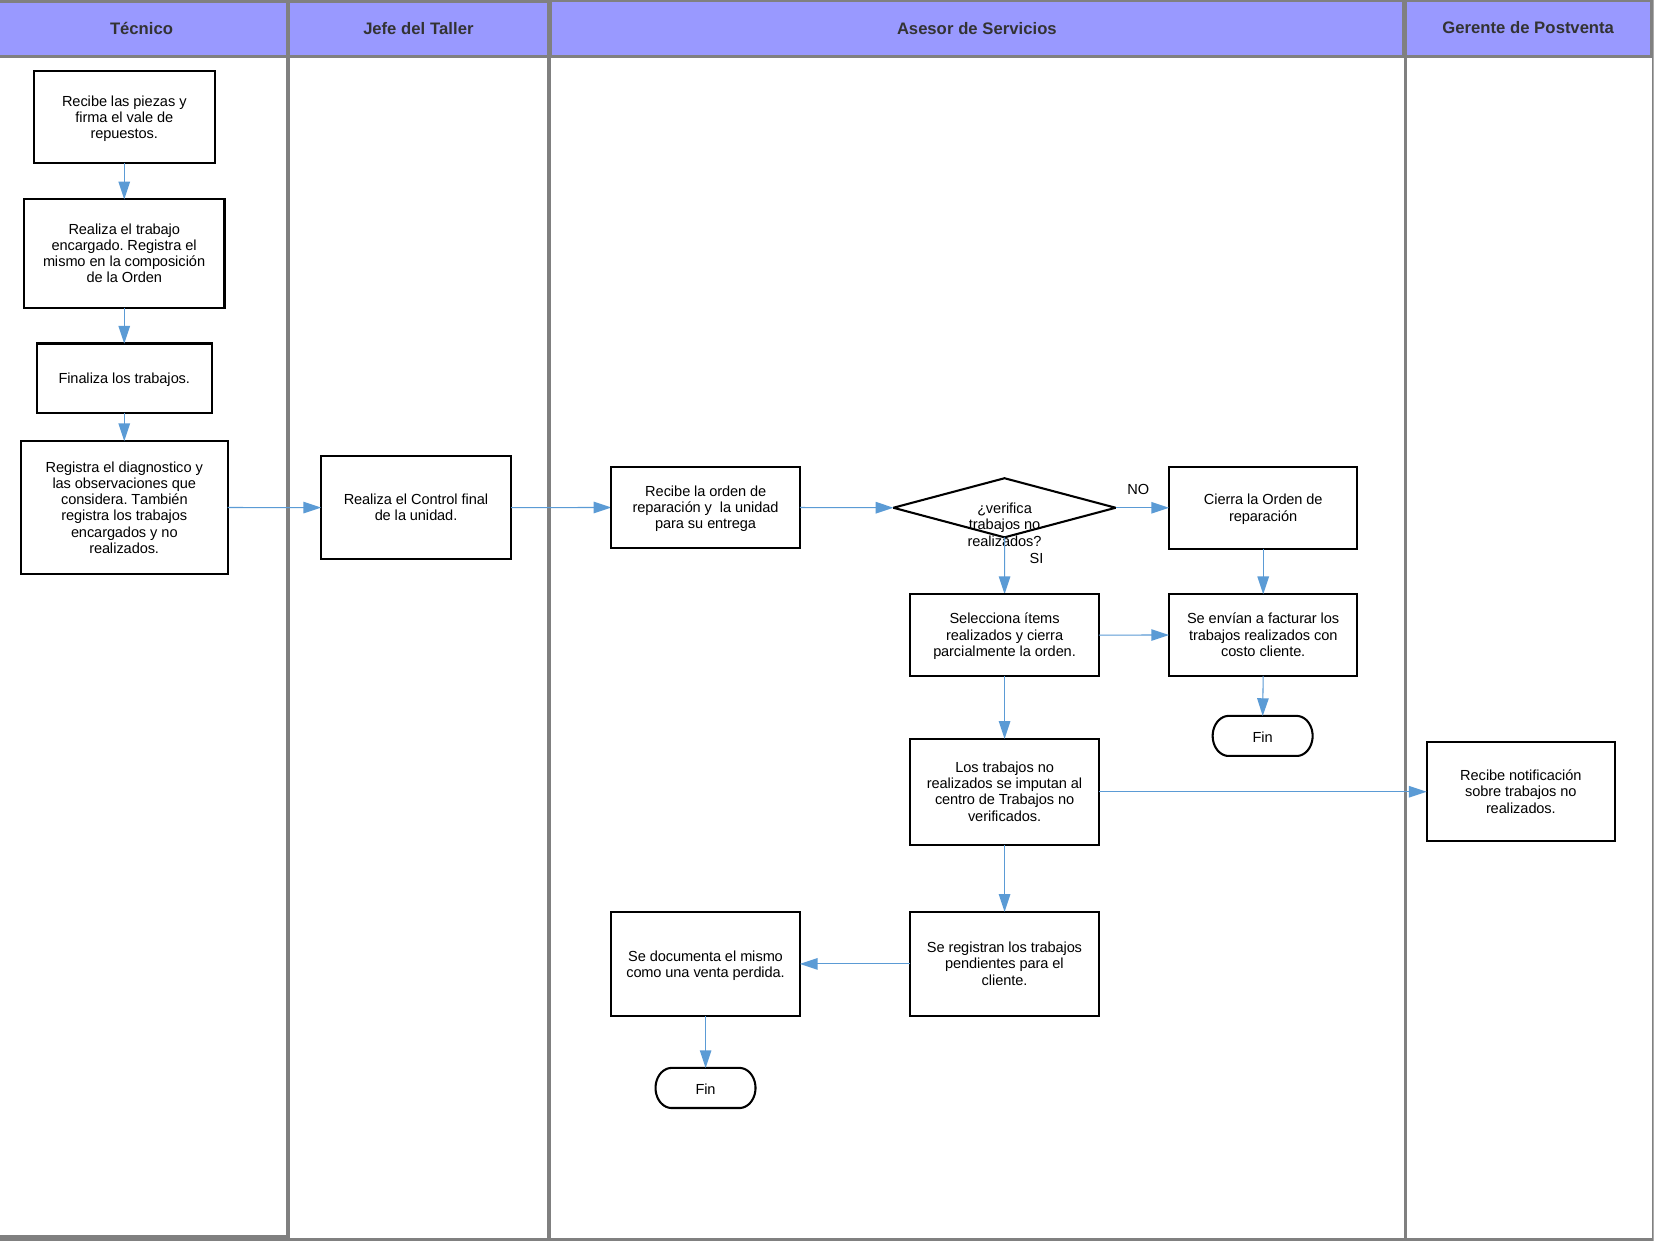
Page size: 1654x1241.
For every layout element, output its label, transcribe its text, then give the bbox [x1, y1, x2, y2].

text_box Gerente de Postventa [1405, 0, 1652, 57]
text_box Los trabajos no realizados se imputan al centro de Trabajos no verificados. [910, 738, 1099, 845]
text_box SI [1012, 542, 1061, 575]
text_box Fin [655, 1067, 756, 1108]
text_box Finaliza los trabajos. [36, 343, 212, 413]
text_box Fin [1212, 715, 1313, 756]
text_box Realiza el trabajo encargado. Registra el mismo en la composición de la Orden [24, 199, 225, 308]
text_box Recibe notificación sobre trabajos no realizados. [1426, 742, 1616, 842]
text_box Se documenta el mismo como una venta perdida. [611, 911, 800, 1016]
text_box Recibe la orden de reparación y la unidad para su entrega [611, 466, 800, 549]
text_box Se envían a facturar los trabajos realizados con costo cliente. [1168, 594, 1358, 676]
text_box Técnico [0, 1, 288, 57]
text_box Se registran los trabajos pendientes para el cliente. [910, 911, 1099, 1016]
text_box Selecciona ítems realizados y cierra parcialmente la orden. [910, 594, 1099, 677]
text_box Jefe del Taller [288, 1, 547, 57]
text_box ¿verifica trabajos no realizados? [894, 478, 1111, 537]
text_box Realiza el Control final de la unidad. [321, 456, 512, 560]
text_box Registra el diagnostico y las observaciones que considera. También registra los trabajos encargados y no realizados. [20, 441, 228, 574]
text_box Cierra la Orden de reparación [1168, 466, 1358, 549]
text_box NO [1111, 473, 1166, 515]
text_box Recibe las piezas y firma el vale de repuestos. [33, 71, 215, 164]
text_box Asesor de Servicios [551, 2, 1404, 57]
